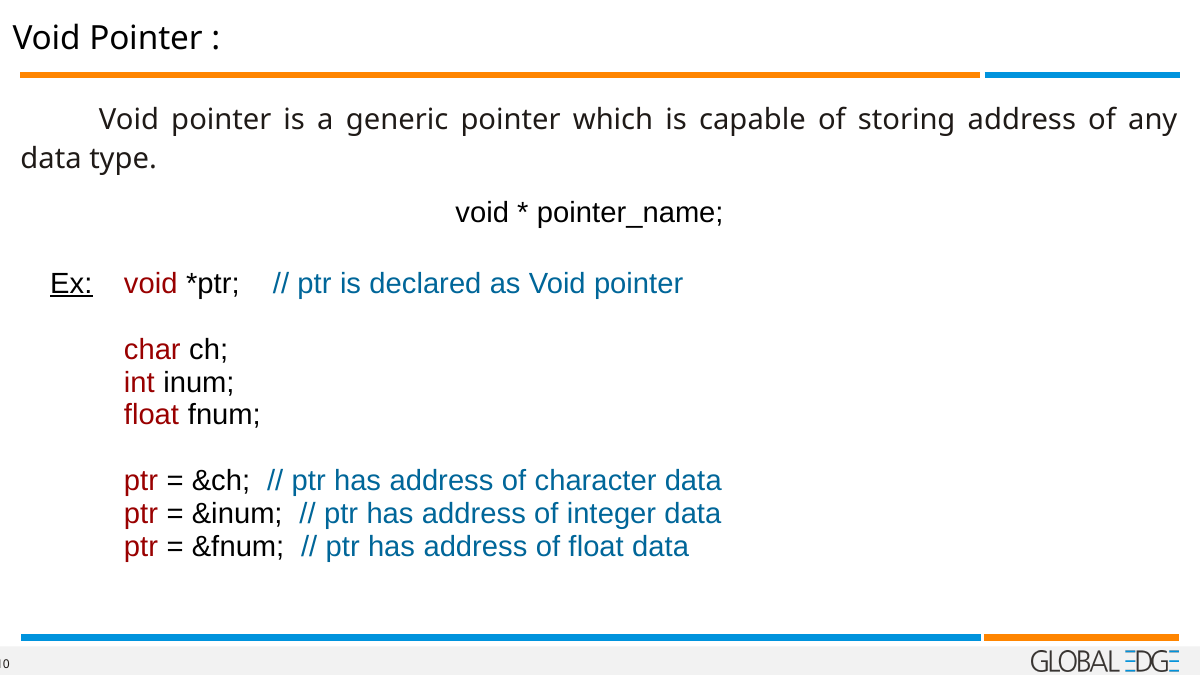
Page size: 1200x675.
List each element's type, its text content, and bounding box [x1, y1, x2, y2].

text_box Ex: void *ptr; // ptr is declared as Void pointer char ch; int inum; float fnum; ptr = &ch; // ptr has address of character data ptr = &inum; // ptr has address of integer data ptr = &fnum; // ptr has address of float data [35, 259, 1091, 570]
title Void Pointer : [12, 9, 1088, 63]
picture [1031, 650, 1179, 672]
list Void pointer is a generic pointer which is capable of storing address of any data type. [20, 97, 1179, 638]
text_box void * pointer_name; [145, 188, 1055, 237]
